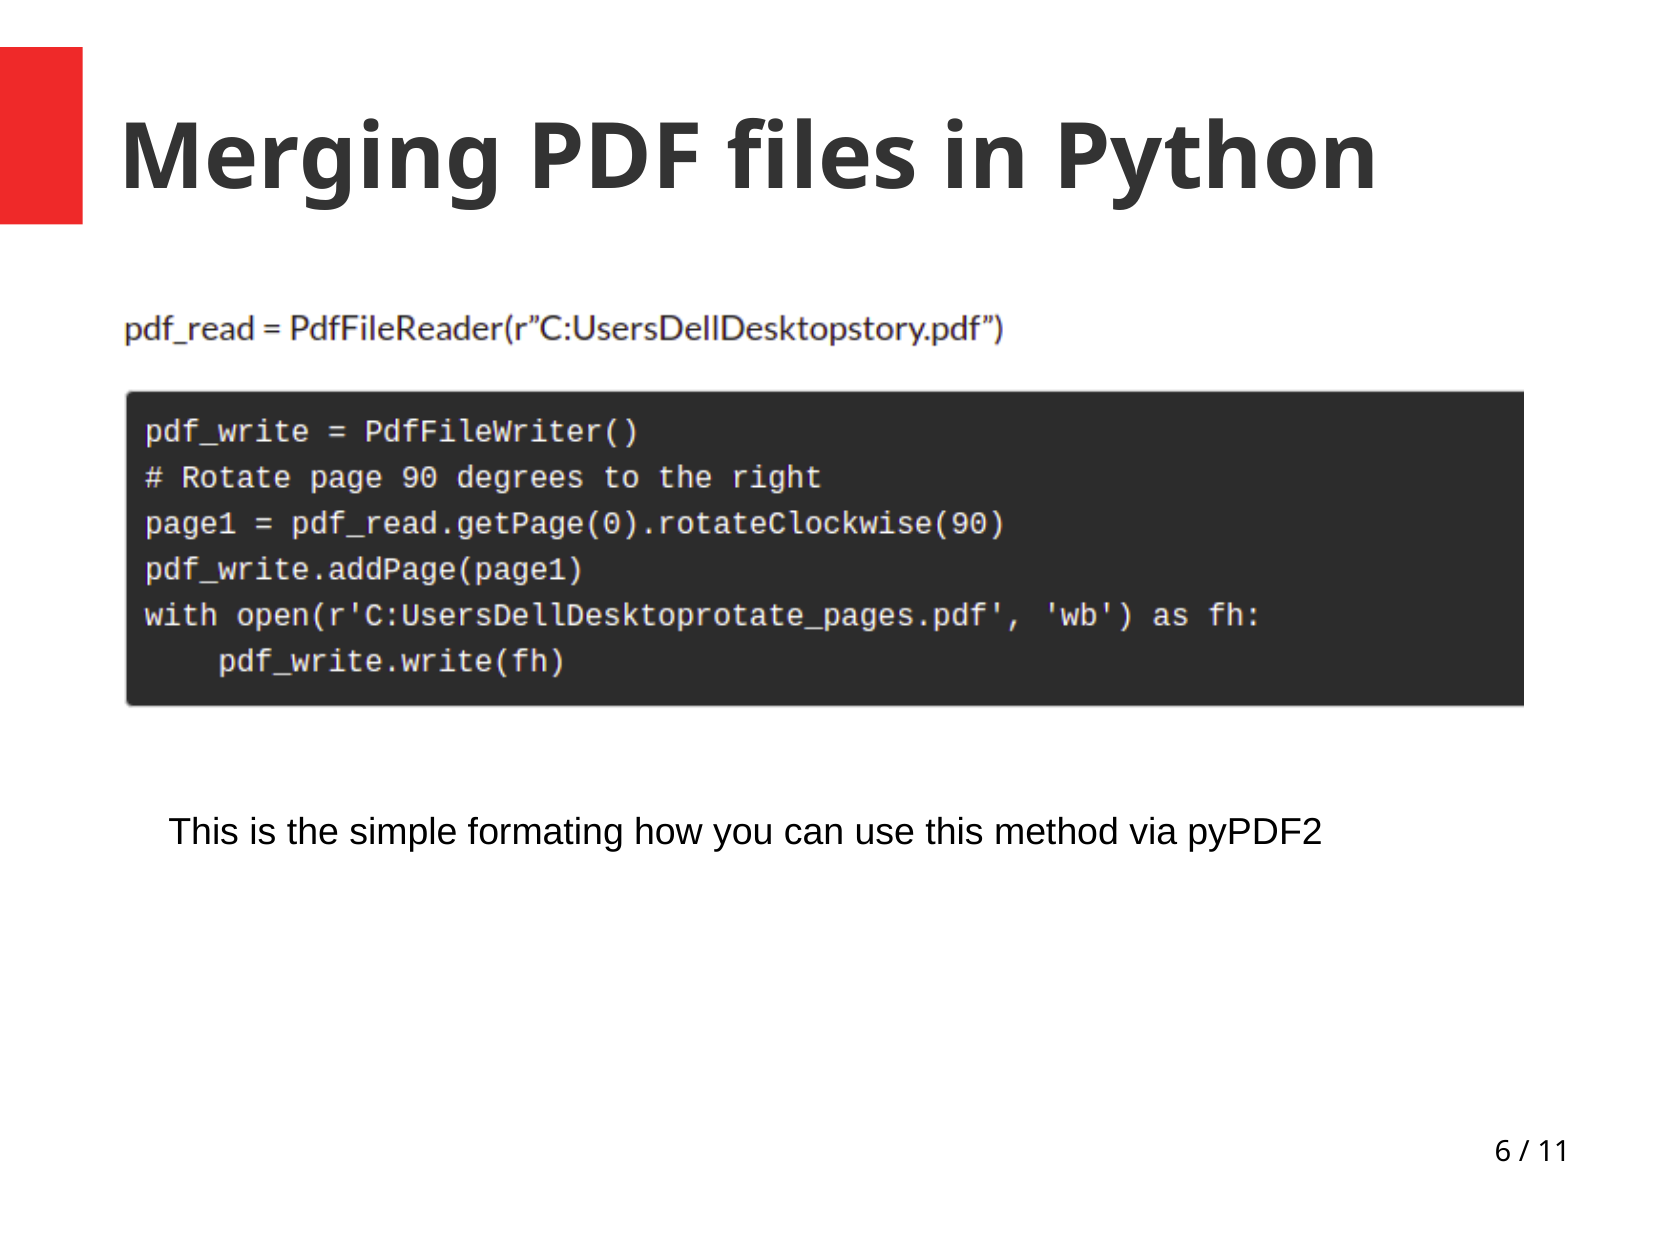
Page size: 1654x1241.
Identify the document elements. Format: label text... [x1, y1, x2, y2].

title Merging PDF files in Python [118, 49, 1571, 257]
picture [106, 285, 1524, 733]
text_box This is the simple formating how you can use this method via pyPDF2 [153, 803, 1339, 860]
